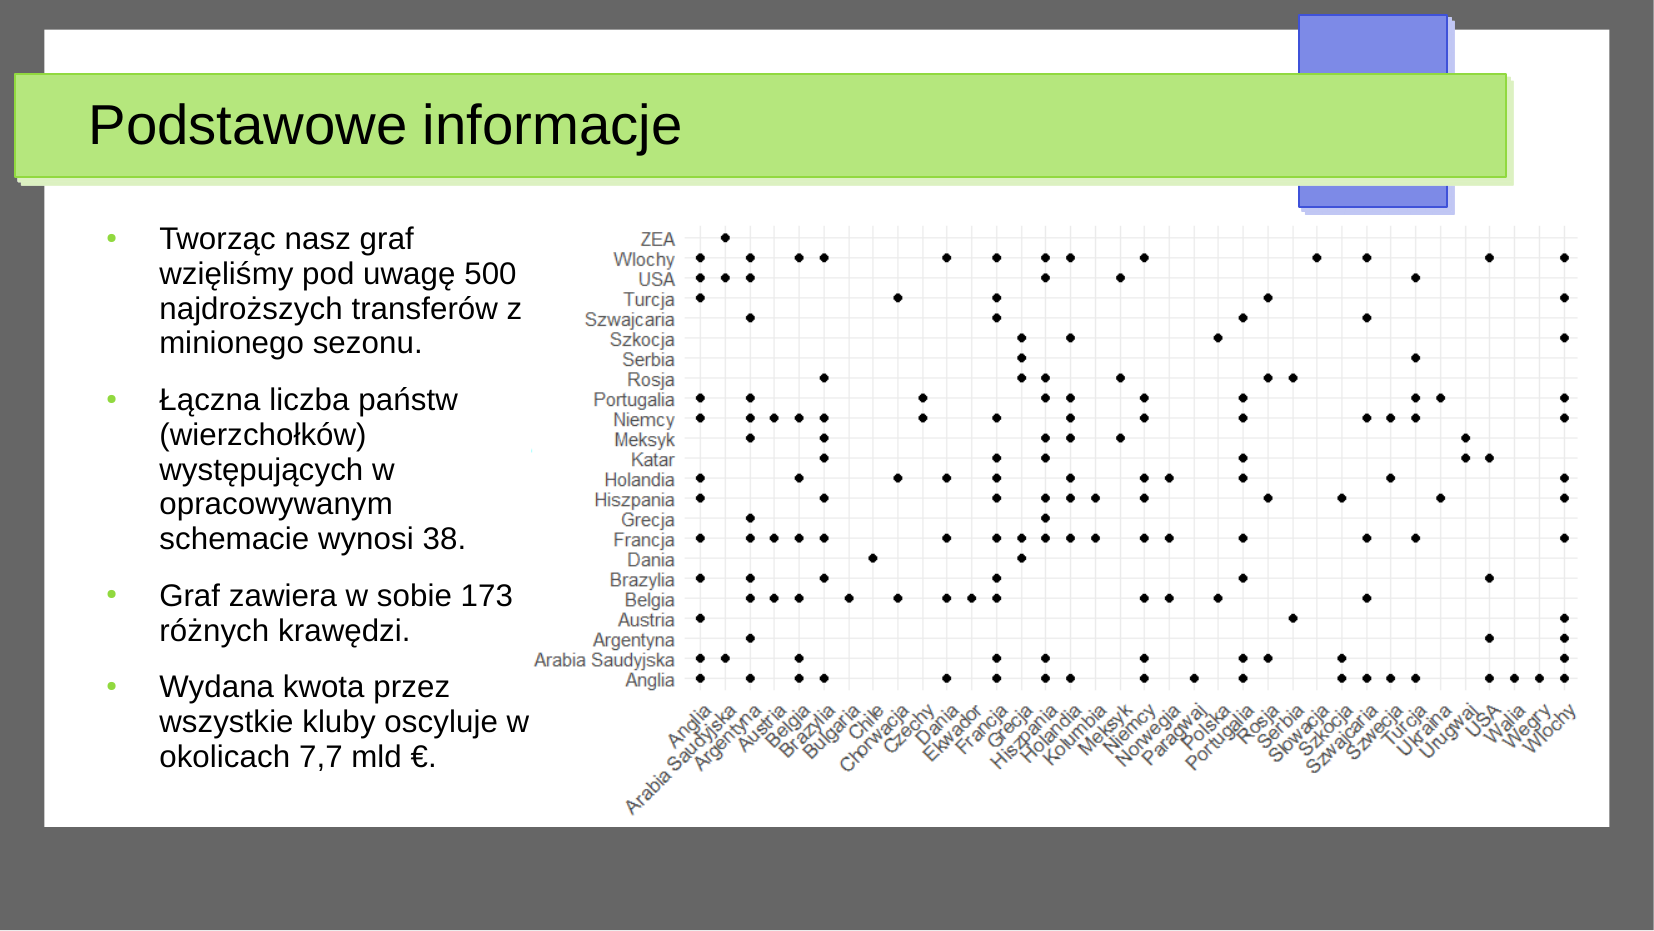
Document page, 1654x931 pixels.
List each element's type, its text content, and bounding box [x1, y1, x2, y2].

list Tworząc nasz graf wzięliśmy pod uwagę 500 najdroższych transferów z minionego sezonu. Łączna liczba państw (wierzchołków) występujących w opracowywanym schemacie wynosi 38. Graf zawiera w sobie 173 różnych krawędzi. Wydana kwota przez wszystkie kluby oscyluje w okolicach 7,7 mld €. [88, 221, 531, 813]
title Podstawowe informacje [88, 73, 1506, 178]
picture [531, 221, 1599, 818]
